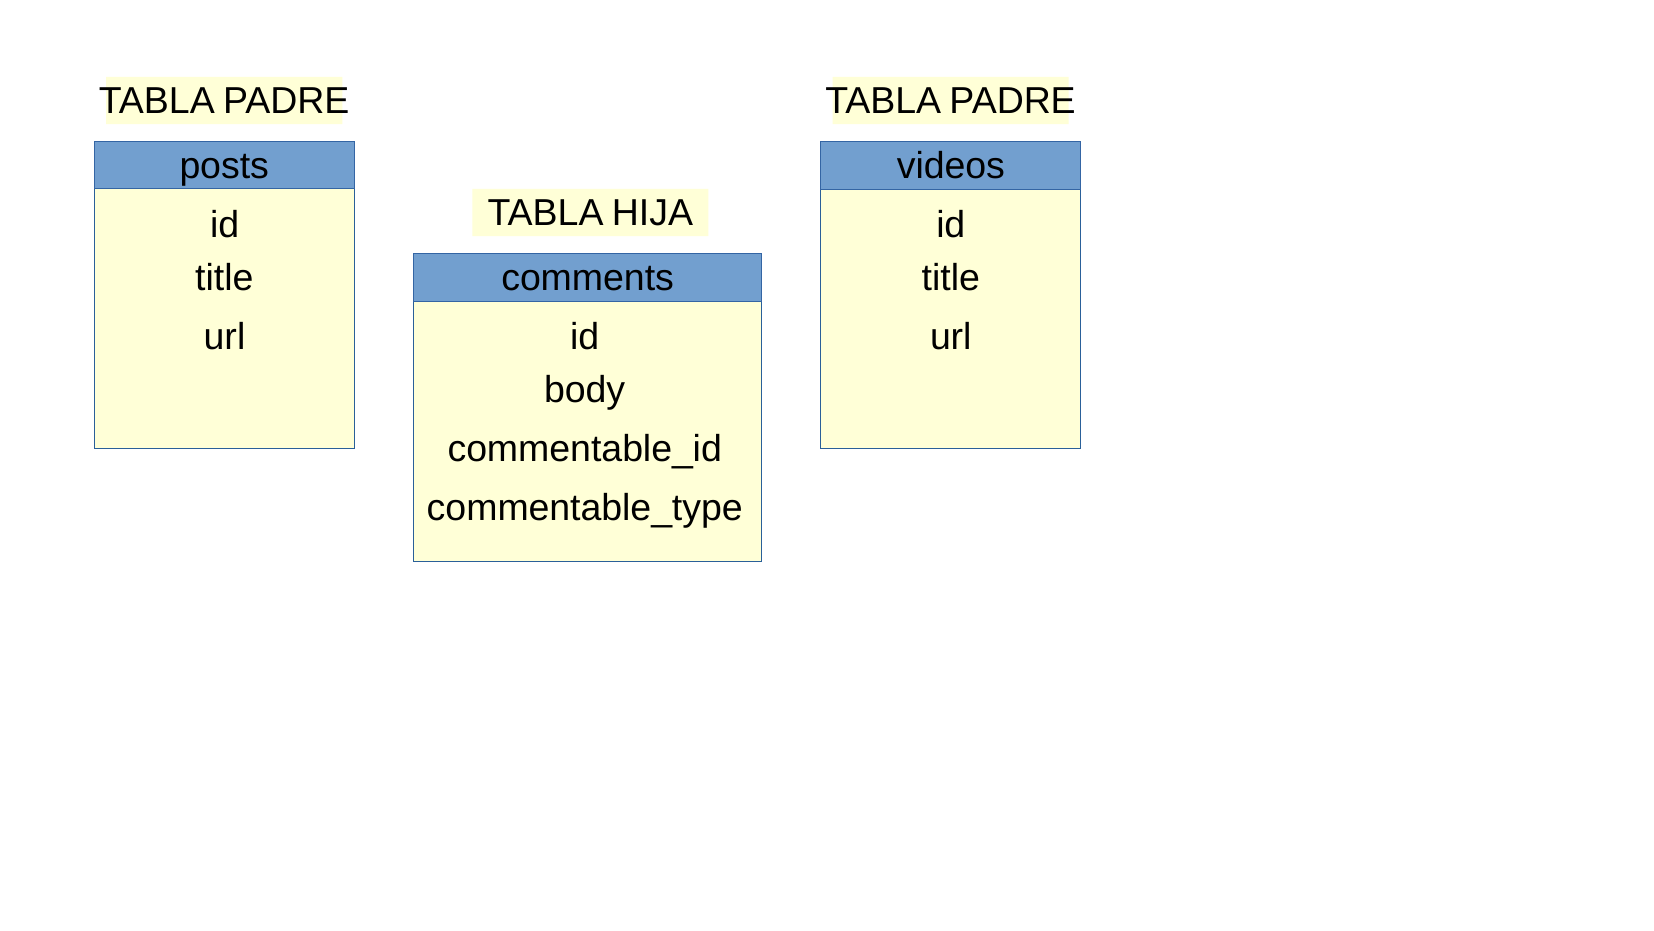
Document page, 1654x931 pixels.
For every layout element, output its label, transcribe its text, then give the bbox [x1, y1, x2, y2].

text_box [94, 189, 355, 449]
text_box url [106, 312, 343, 361]
text_box title [832, 253, 1069, 302]
text_box commentable_id [466, 425, 703, 473]
text_box TABLA HIJA [472, 188, 709, 237]
text_box TABLA PADRE [106, 76, 343, 125]
text_box commentable_type [466, 484, 703, 532]
text_box id [106, 200, 343, 249]
text_box videos [820, 141, 1081, 190]
text_box comments [413, 253, 762, 302]
text_box id [832, 200, 1069, 249]
text_box posts [94, 141, 355, 189]
text_box body [466, 366, 703, 414]
text_box [413, 302, 762, 562]
text_box id [466, 312, 703, 361]
text_box url [832, 313, 1069, 361]
text_box TABLA PADRE [832, 76, 1069, 125]
text_box title [106, 253, 343, 302]
text_box [820, 190, 1081, 449]
